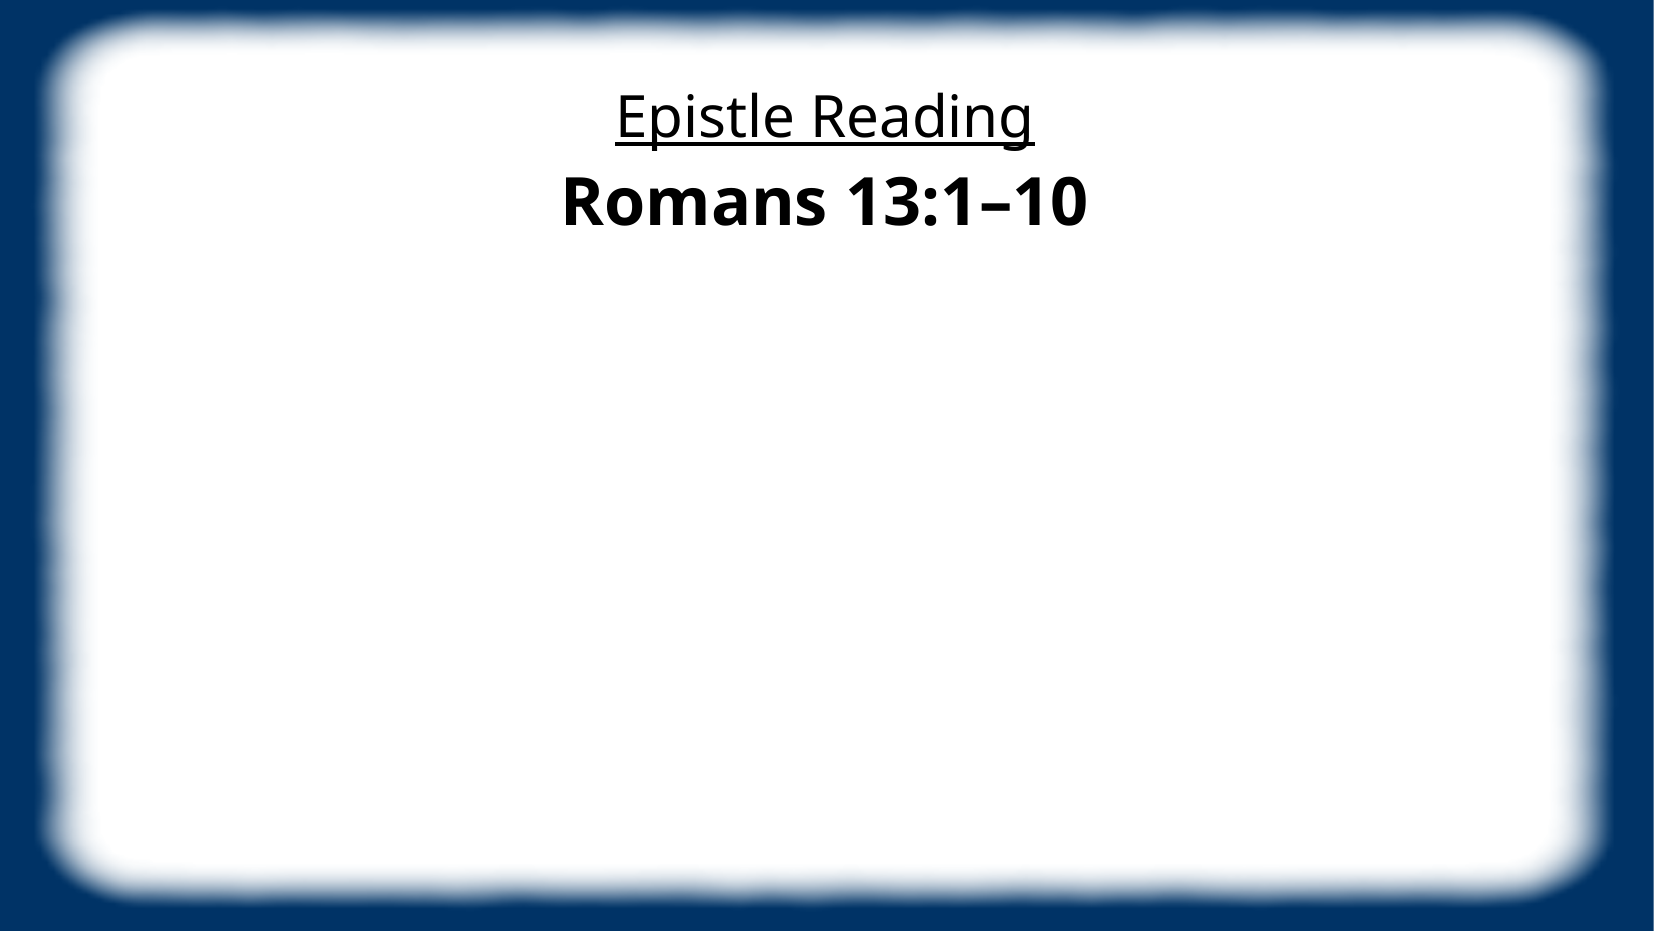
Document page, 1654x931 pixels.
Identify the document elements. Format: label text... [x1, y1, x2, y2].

text_box Epistle Reading Romans 13:1–10 [75, 67, 1576, 249]
picture [0, 0, 1654, 931]
